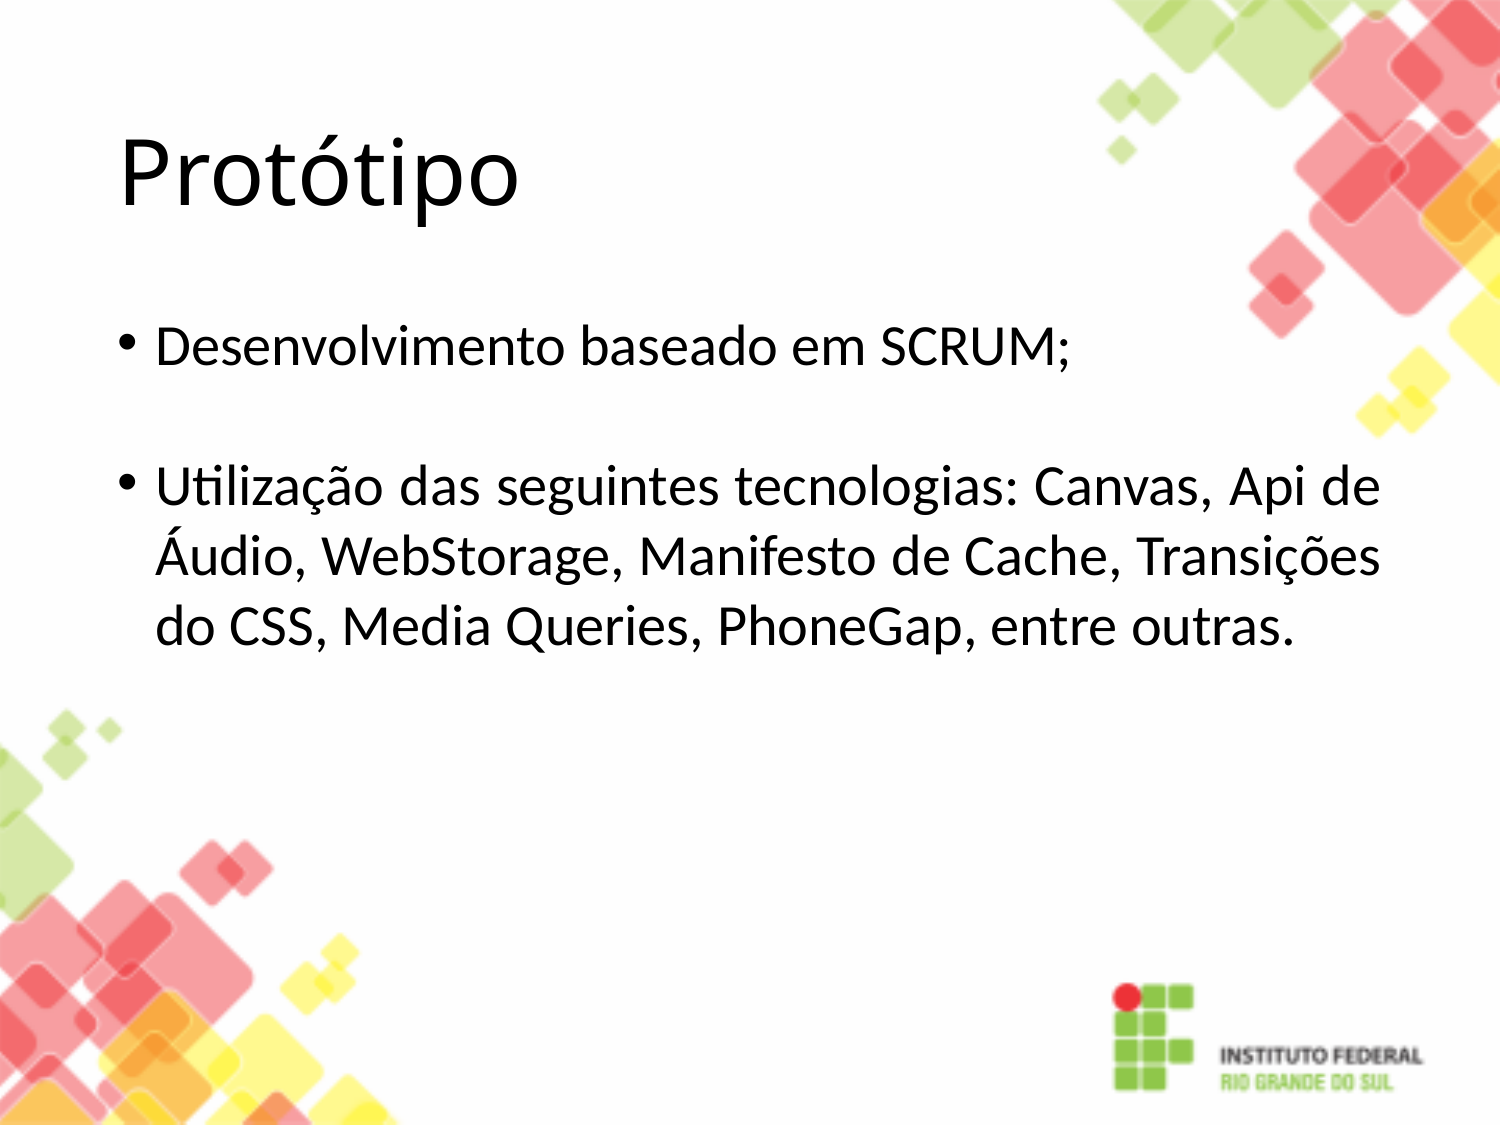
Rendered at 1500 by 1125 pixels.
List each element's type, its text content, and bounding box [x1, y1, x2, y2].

text_box Desenvolvimento baseado em SCRUM; Utilização das seguintes tecnologias: Canvas, Api de Áudio, WebStorage, Manifesto de Cache, Transições do CSS, Media Queries, PhoneGap, entre outras. [103, 299, 1397, 1014]
text_box Protótipo [103, 59, 1397, 278]
picture [0, 0, 1500, 1125]
